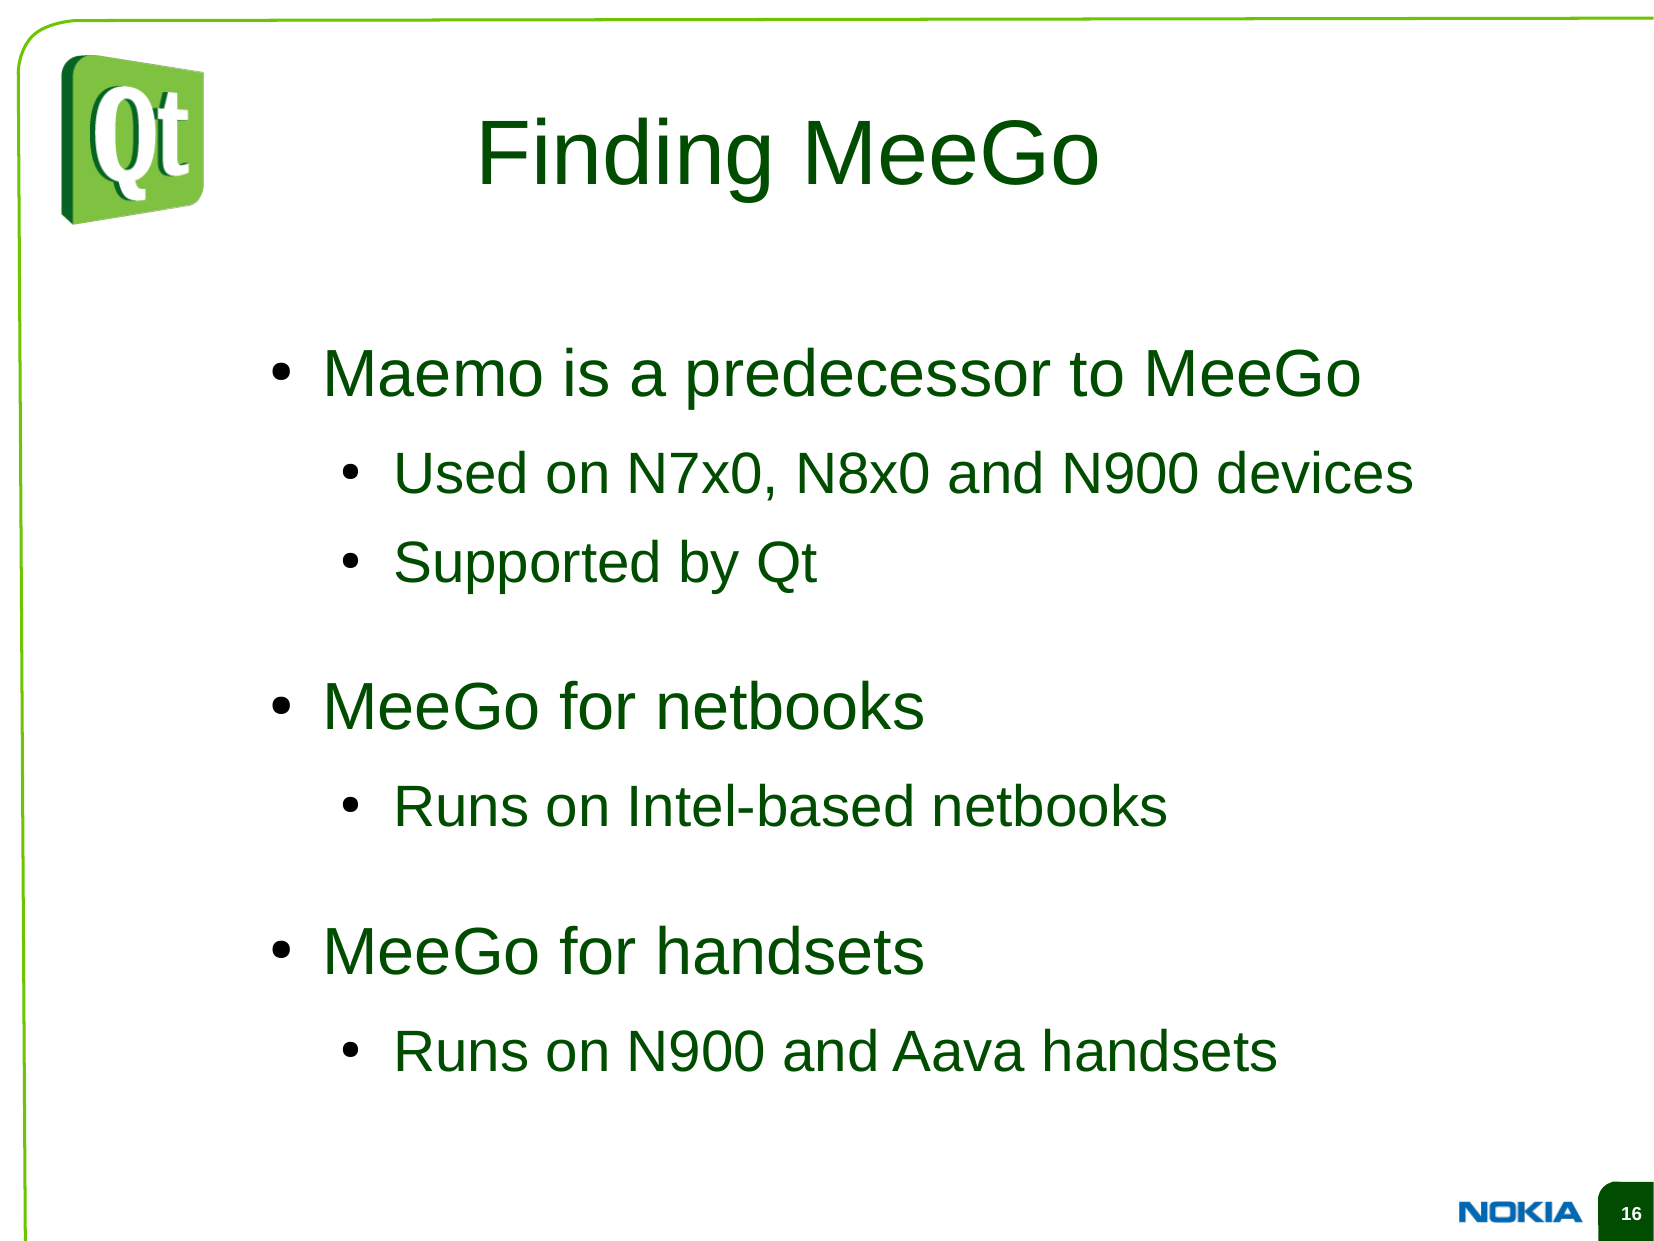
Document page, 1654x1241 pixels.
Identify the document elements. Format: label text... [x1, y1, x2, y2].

list Maemo is a predecessor to MeeGo Used on N7x0, N8x0 and N900 devices Supported by Qt MeeGo for netbooks Runs on Intel-based netbooks MeeGo for handsets Runs on N900 and Aava handsets [251, 336, 1571, 1141]
picture [61, 55, 204, 225]
picture [1459, 1201, 1583, 1223]
title Finding MeeGo [251, 56, 1327, 250]
